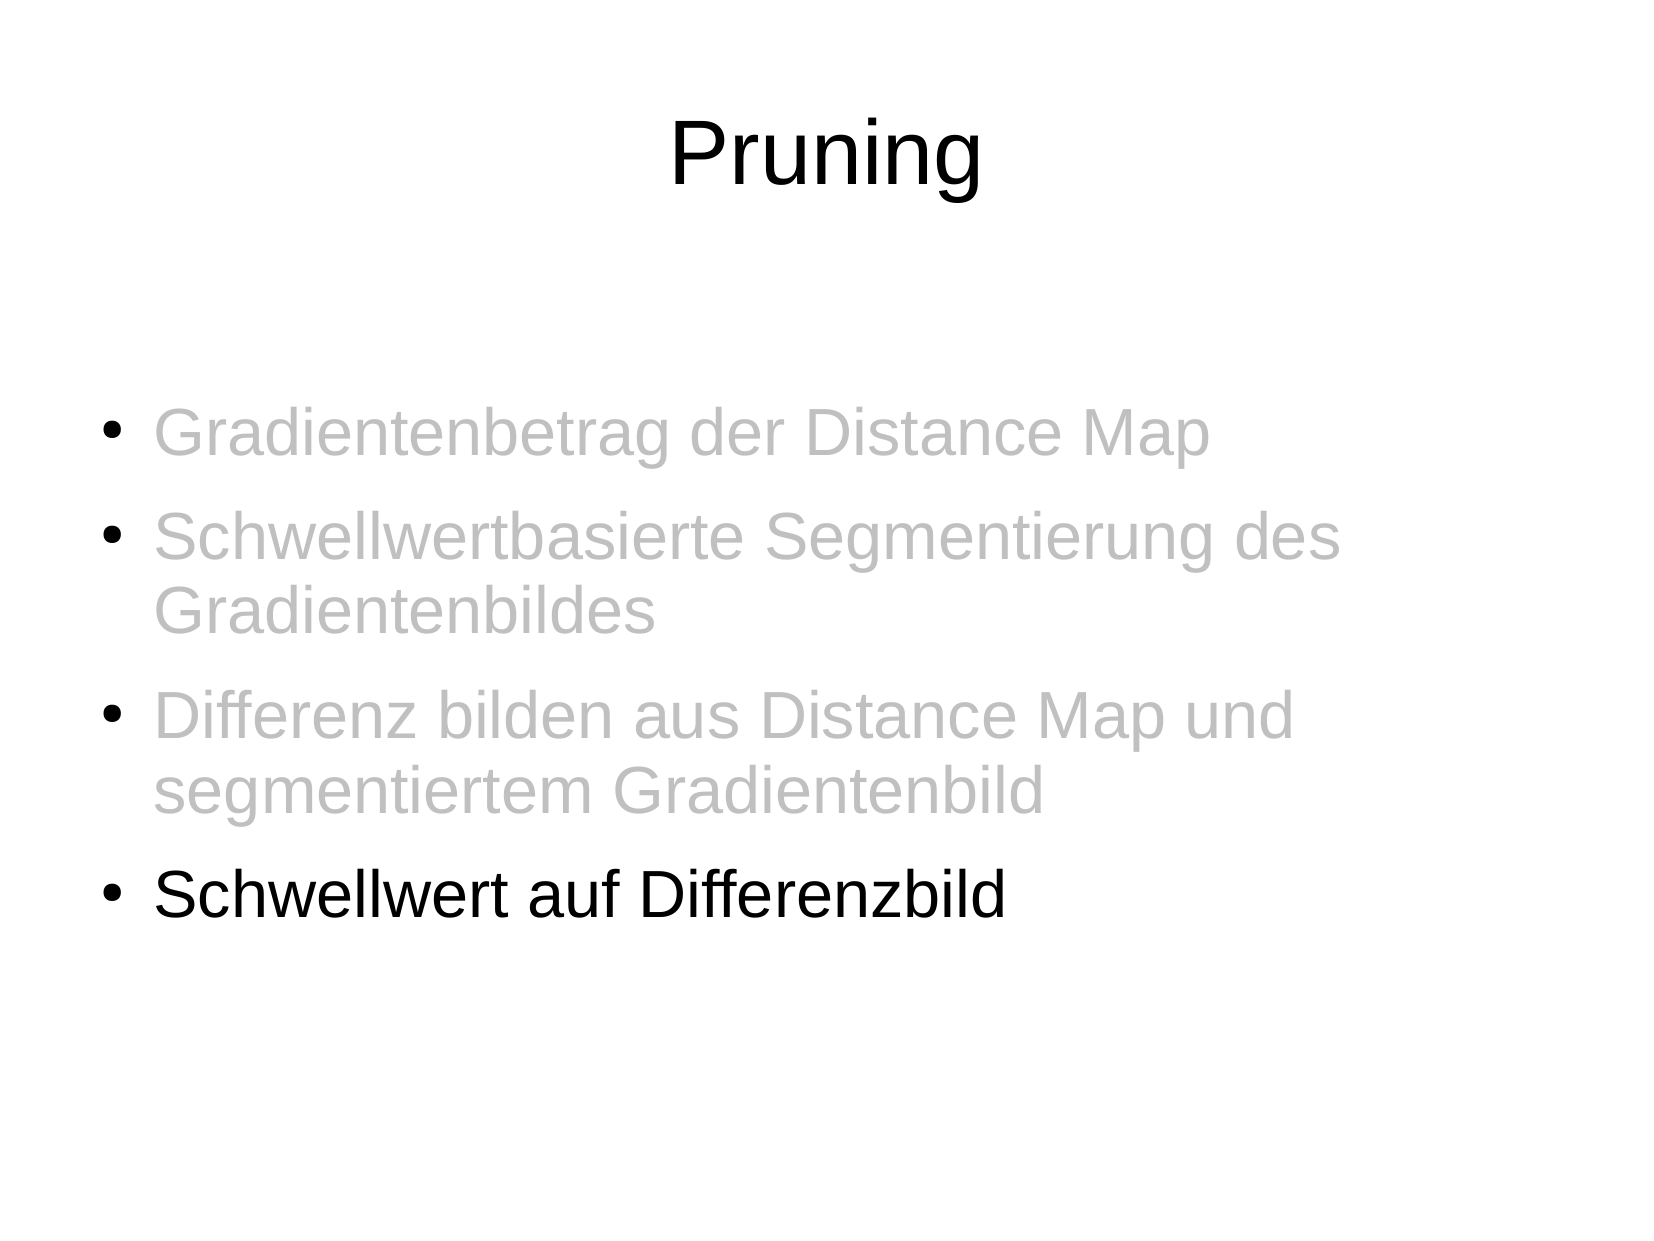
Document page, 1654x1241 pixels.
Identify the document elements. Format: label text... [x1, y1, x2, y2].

title Pruning [82, 49, 1571, 257]
list Gradientenbetrag der Distance Map Schwellwertbasierte Segmentierung des Gradientenbildes Differenz bilden aus Distance Map und segmentiertem Gradientenbild Schwellwert auf Differenzbild [82, 290, 1538, 1010]
